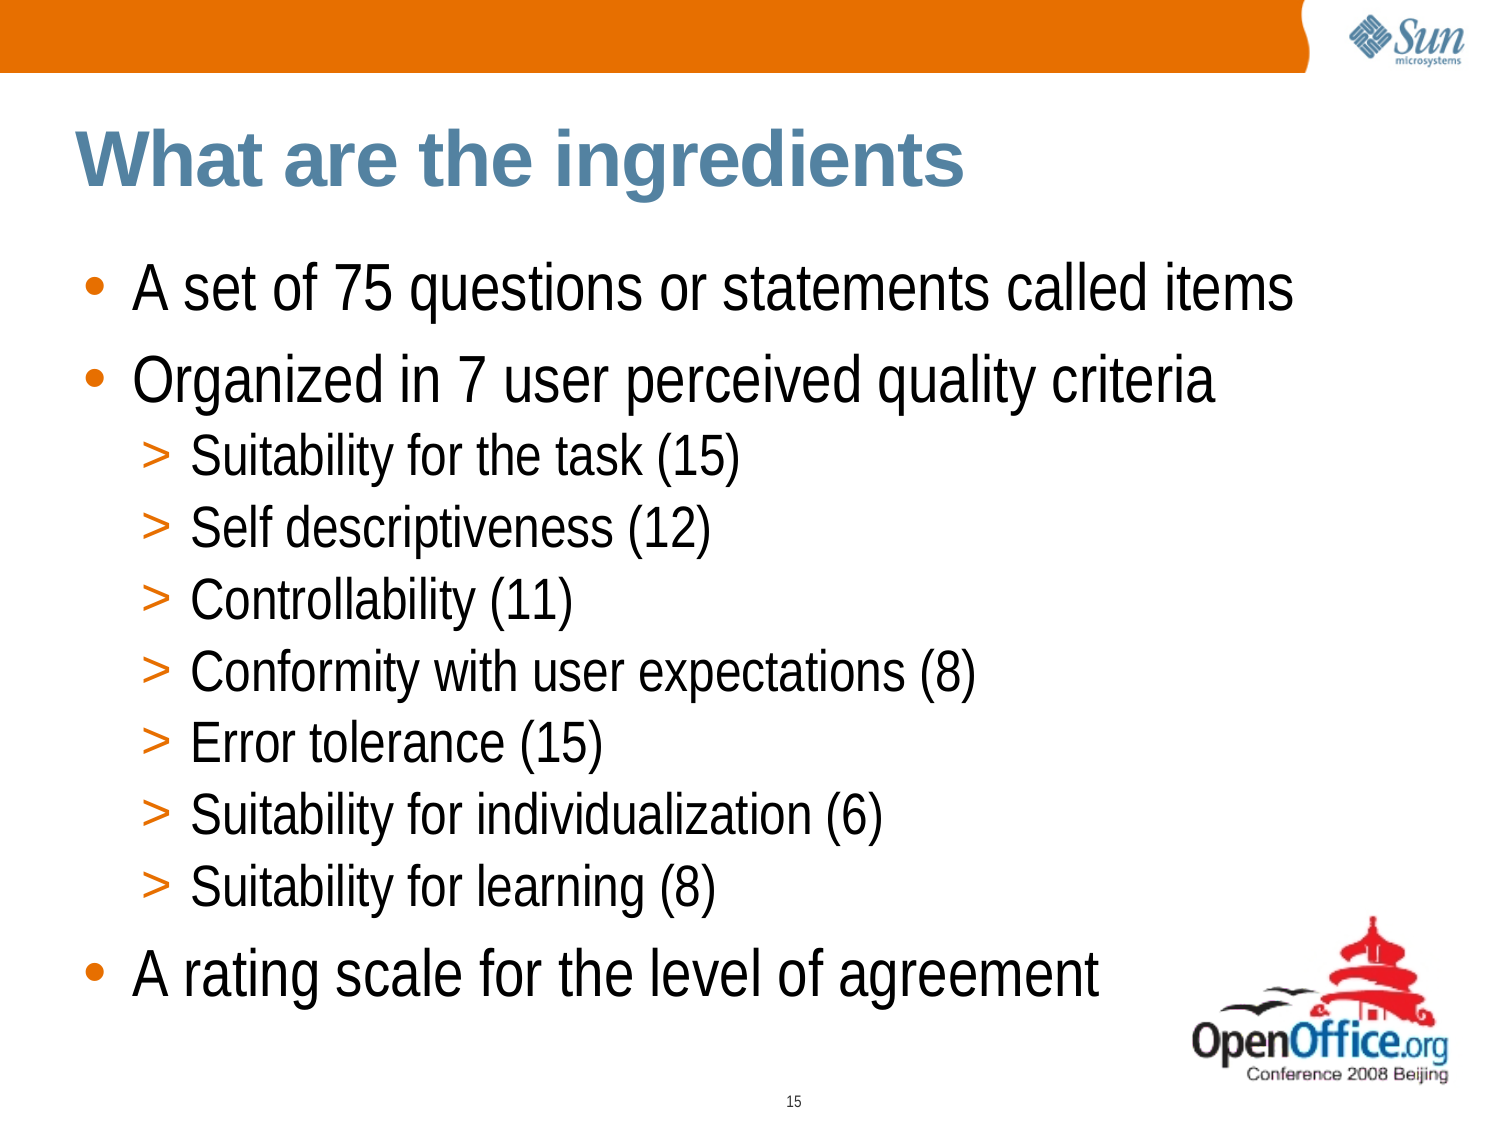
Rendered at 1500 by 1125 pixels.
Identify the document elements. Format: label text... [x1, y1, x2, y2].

picture [1179, 906, 1463, 1105]
list A set of 75 questions or statements called items Organized in 7 user perceived quality criteria Suitability for the task (15) Self descriptiveness (12) Controllability (11) Conformity with user expectations (8) Error tolerance (15) Suitability for individualization (6) Suitability for learning (8) A rating scale for the level of agreement [64, 258, 1401, 1062]
picture [0, 0, 1500, 73]
title What are the ingredients [75, 123, 1437, 227]
